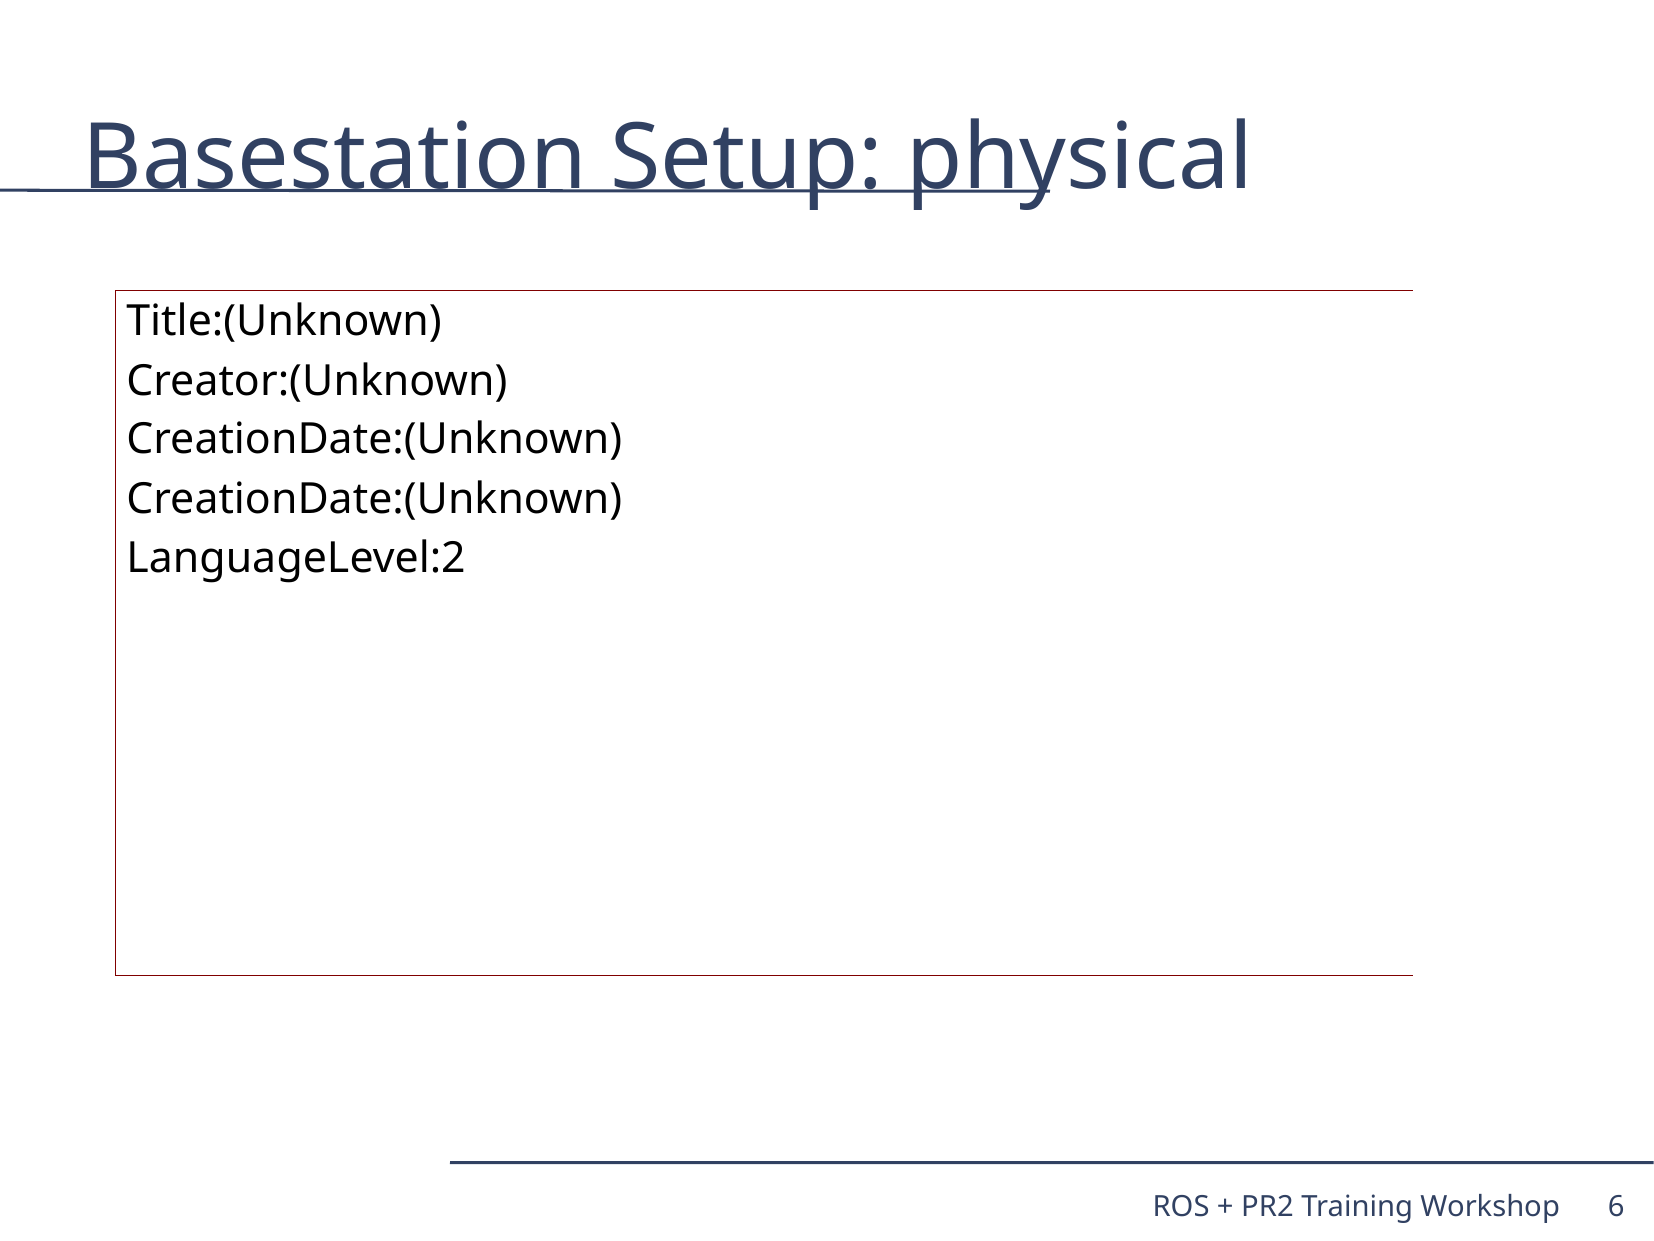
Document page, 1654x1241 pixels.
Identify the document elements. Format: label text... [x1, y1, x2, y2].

title Basestation Setup: physical [82, 49, 1571, 257]
picture [112, 287, 1413, 976]
